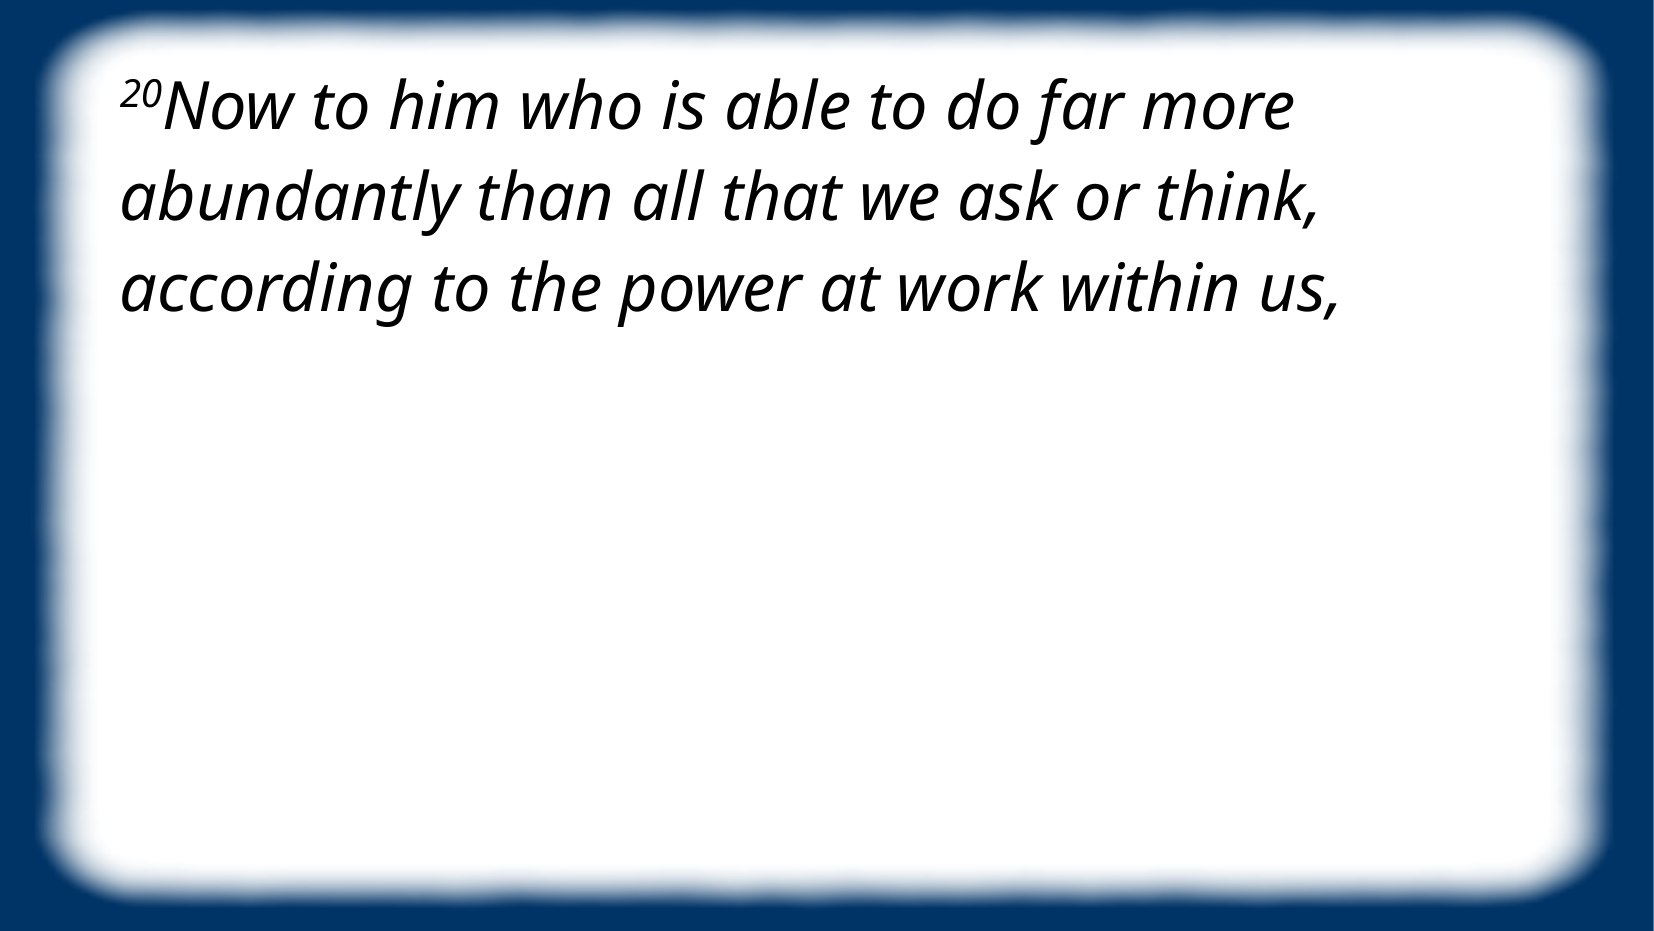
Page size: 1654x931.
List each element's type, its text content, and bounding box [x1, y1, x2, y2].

picture [0, 0, 1654, 931]
text_box 20Now to him who is able to do far more abundantly than all that we ask or think, according to the power at work within us, [105, 51, 1561, 376]
